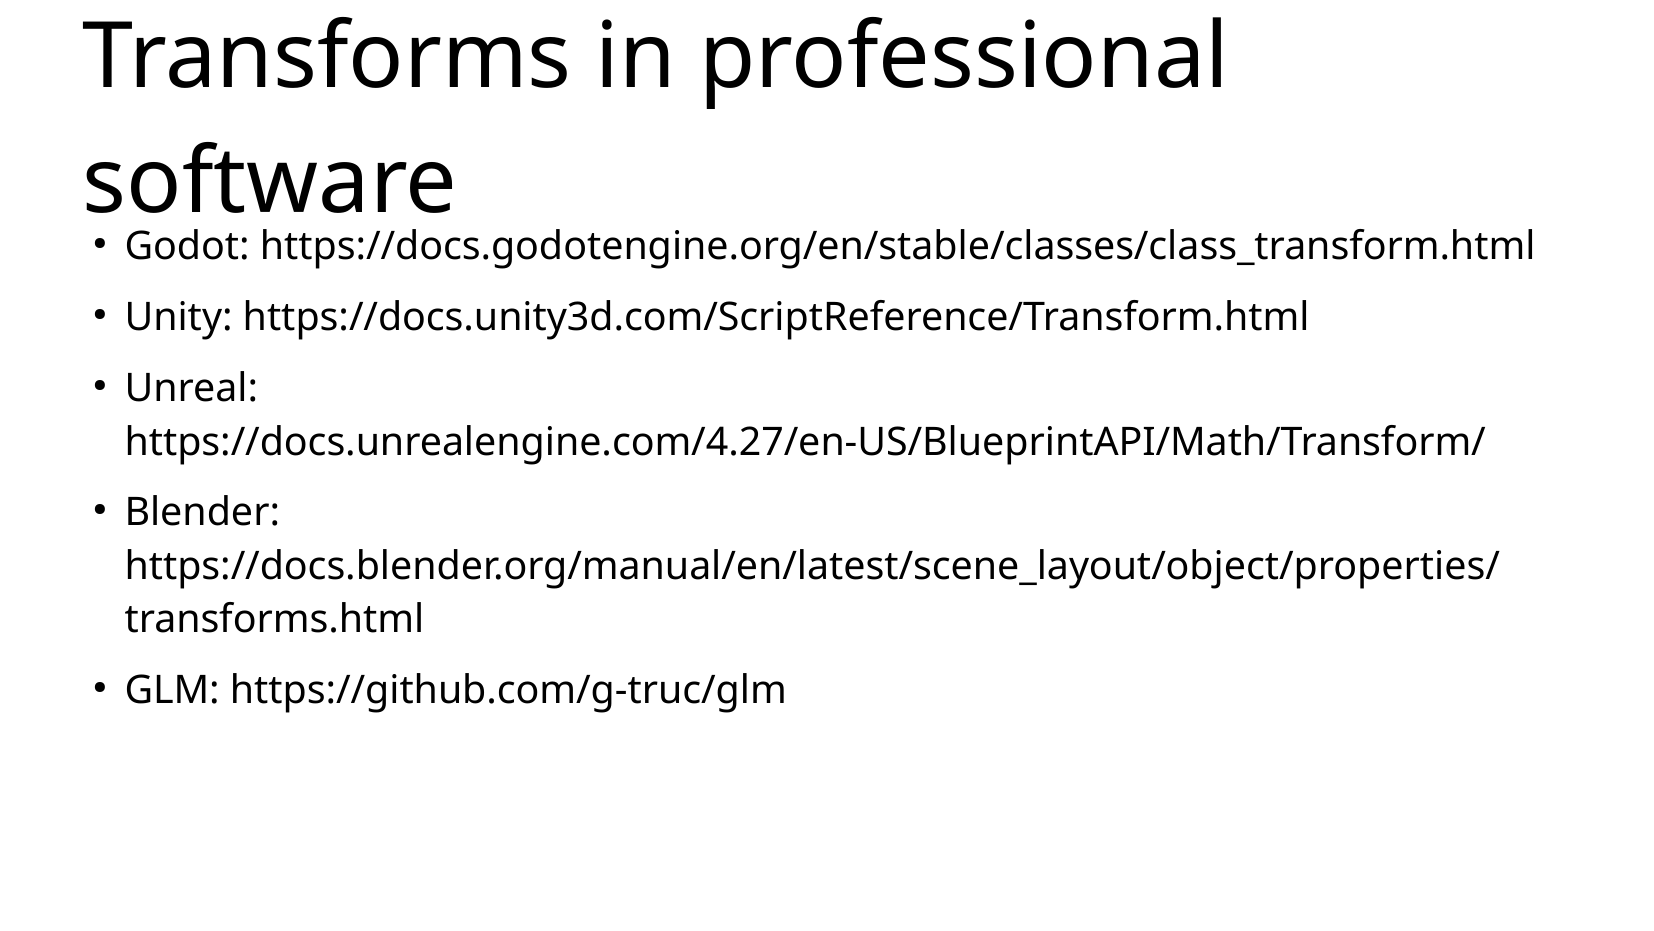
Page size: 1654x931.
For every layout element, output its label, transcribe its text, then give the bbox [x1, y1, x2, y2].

title Transforms in professional software [82, 37, 1571, 193]
list Godot: https://docs.godotengine.org/en/stable/classes/class_transform.html Unity: https://docs.unity3d.com/ScriptReference/Transform.html Unreal: https://docs.unrealengine.com/4.27/en-US/BlueprintAPI/Math/Transform/ Blender: https://docs.blender.org/manual/en/latest/scene_layout/object/properties/transforms.html GLM: https://github.com/g-truc/glm [82, 217, 1571, 758]
